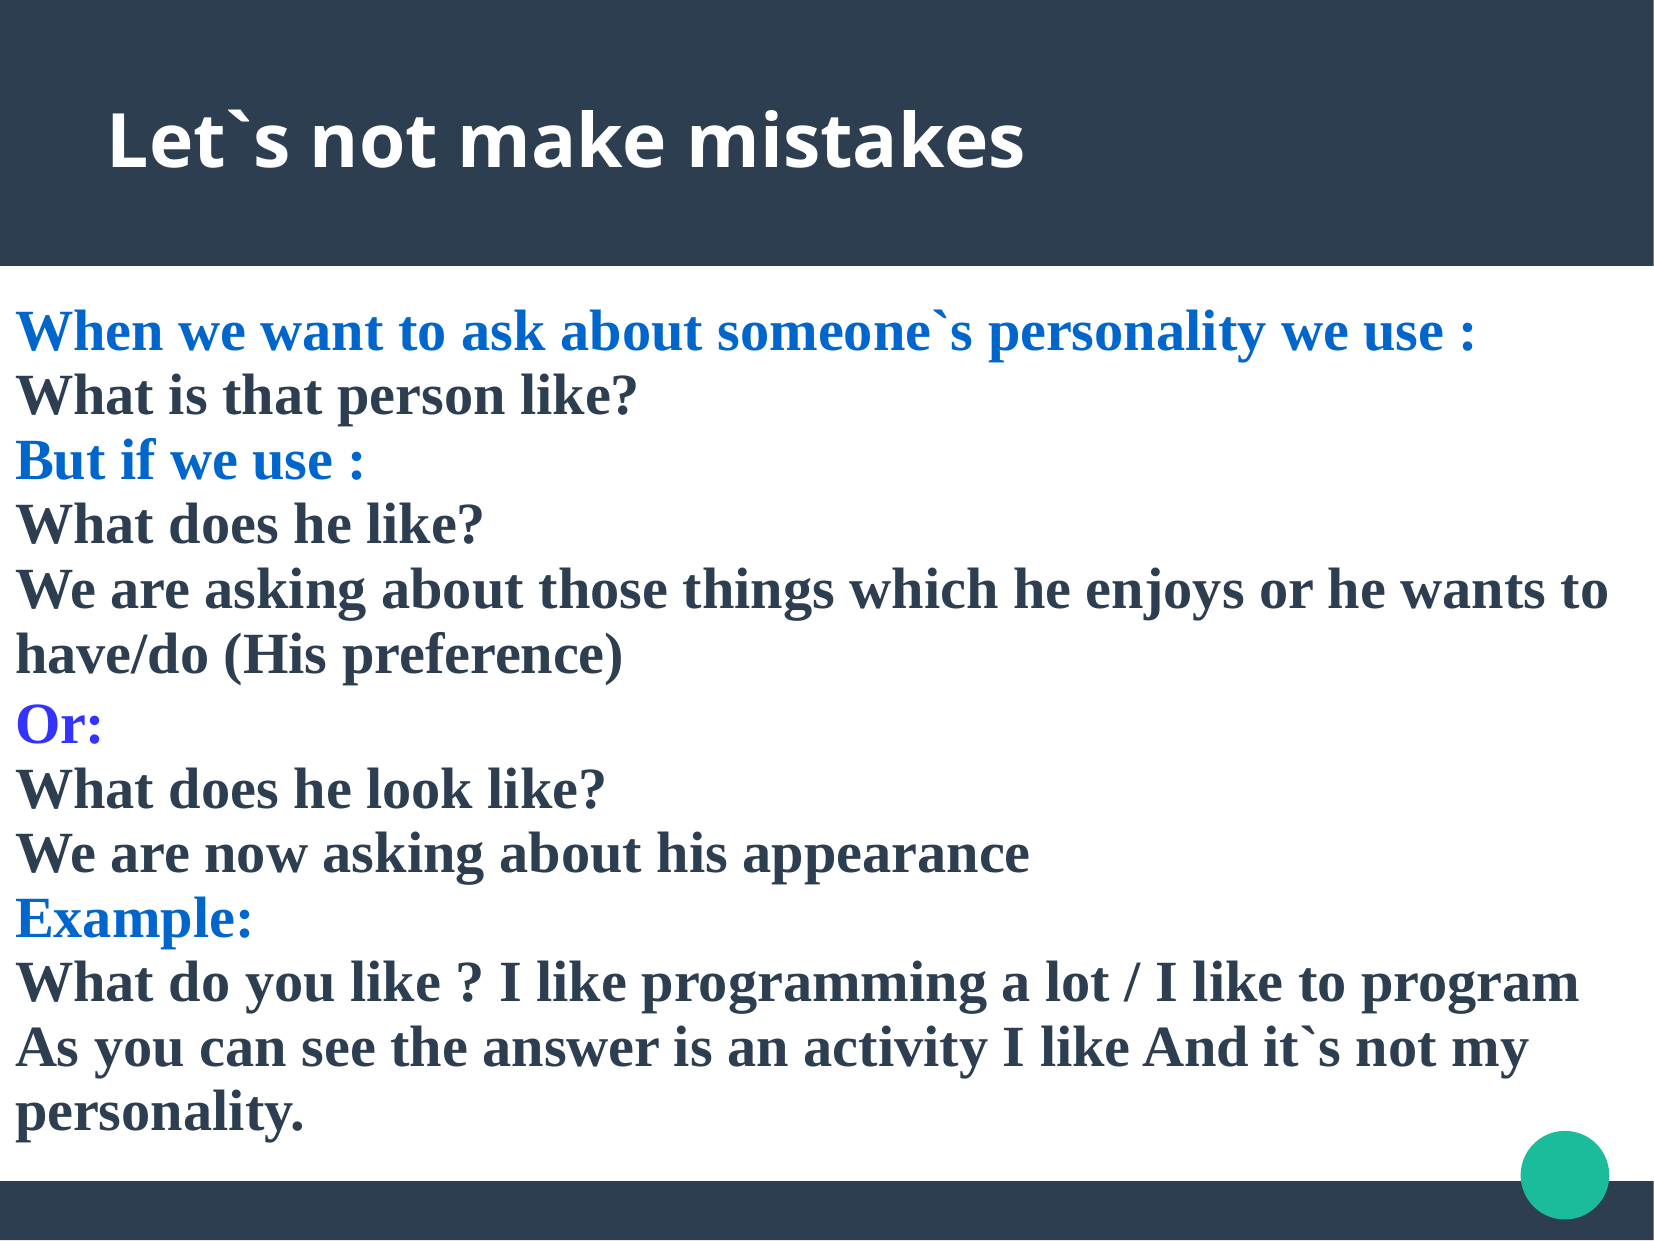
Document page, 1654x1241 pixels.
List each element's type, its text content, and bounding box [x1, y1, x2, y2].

text_box When we want to ask about someone`s personality we use : What is that person like? But if we use : What does he like? We are asking about those things which he enjoys or he wants to have/do (His preference) Or: What does he look like? We are now asking about his appearance Example: What do you like ? I like programming a lot / I like to program As you can see the answer is an activity I like And it`s not my personality. [0, 290, 1654, 1193]
text_box Let`s not make mistakes [91, 79, 1353, 186]
